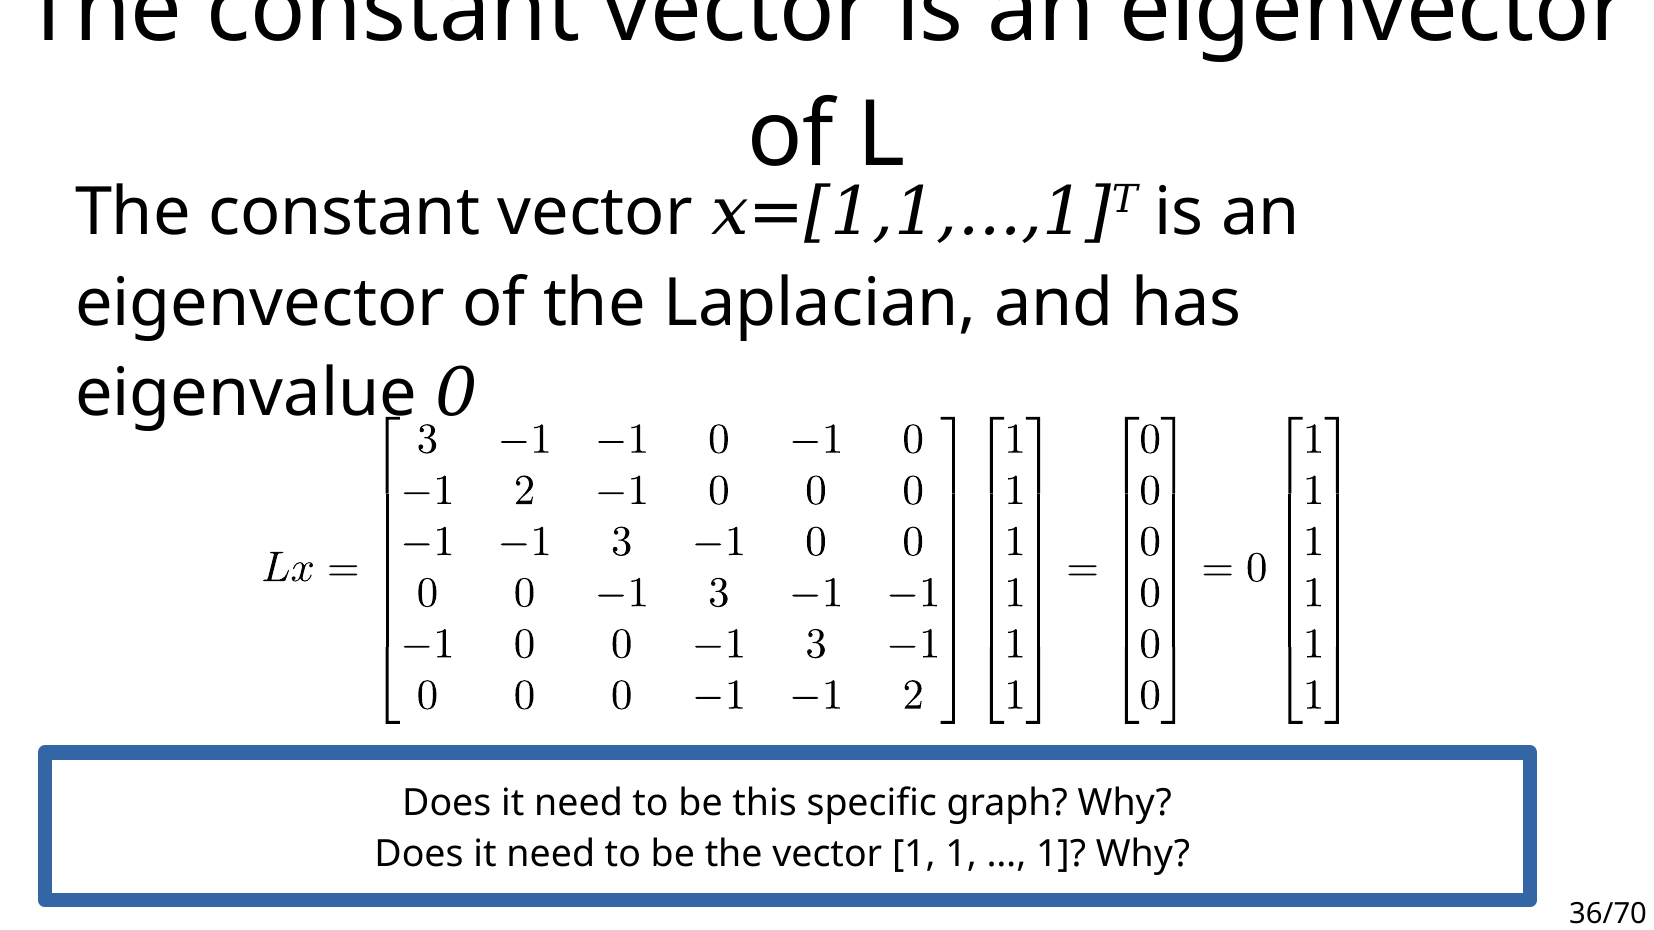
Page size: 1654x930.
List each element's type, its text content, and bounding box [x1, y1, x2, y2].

list The constant vector x=[1,1,...,1]T is an eigenvector of the Laplacian, and has eigenvalue 0 [75, 163, 1564, 916]
title The constant vector is an eigenvector of L [0, 0, 1653, 135]
text_box [261, 416, 1353, 724]
text_box Does it need to be this specific graph? Why? Does it need to be the vector [1, 1, …, 1]? Why? [45, 752, 1531, 901]
